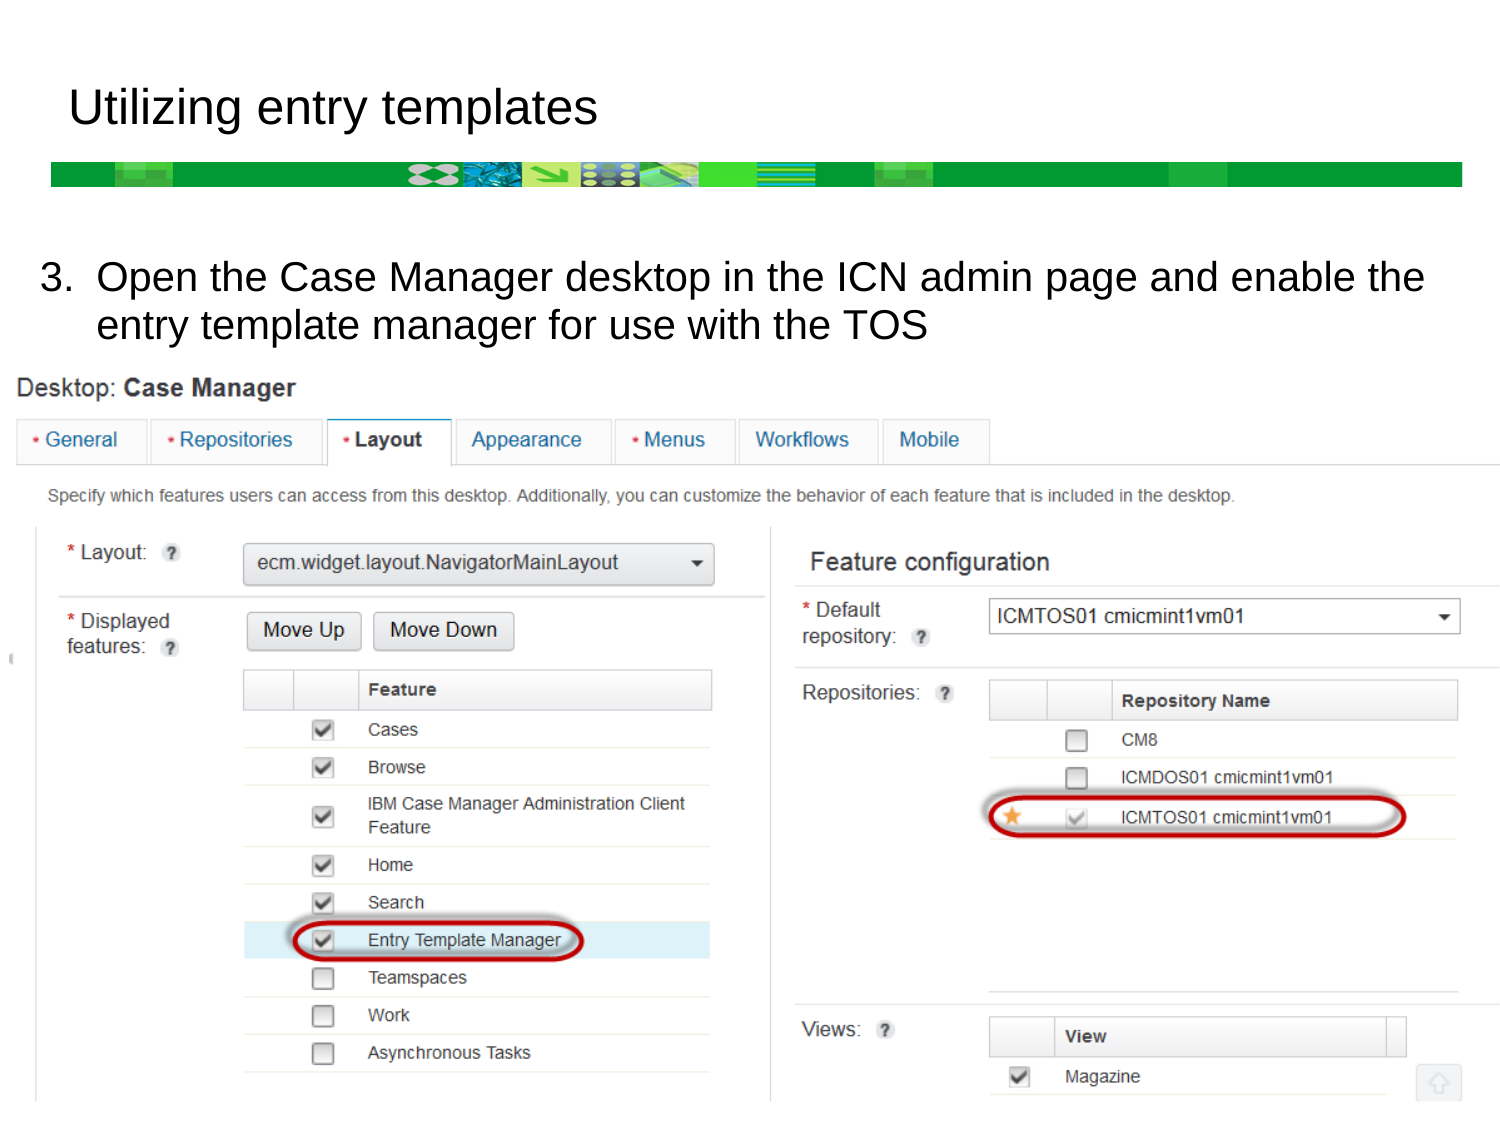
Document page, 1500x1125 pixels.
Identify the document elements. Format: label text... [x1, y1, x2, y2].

title Utilizing entry templates [53, 69, 1239, 144]
picture [9, 359, 1500, 1114]
list Open the Case Manager desktop in the ICN admin page and enable the entry template manager for use with the TOS [24, 243, 1463, 359]
picture [50, 161, 1463, 189]
